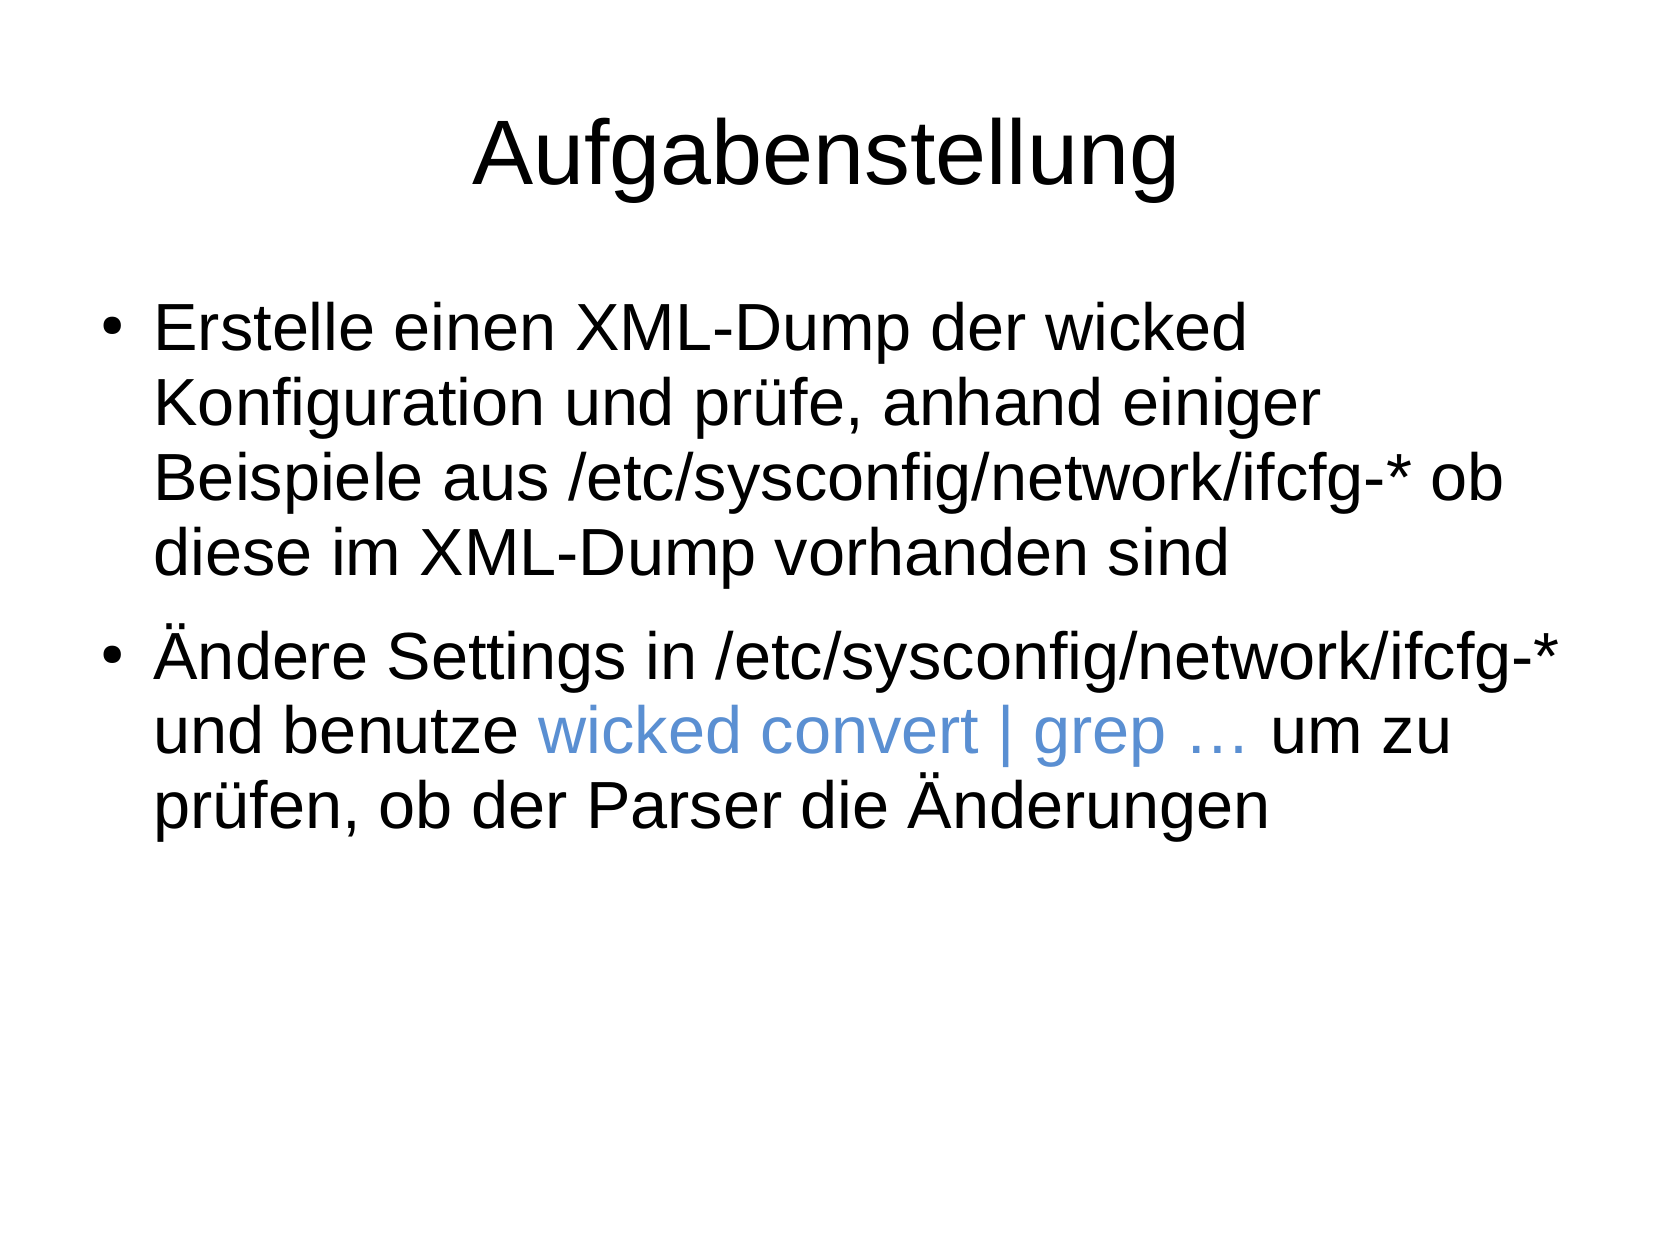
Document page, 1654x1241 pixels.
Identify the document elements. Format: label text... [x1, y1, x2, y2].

title Aufgabenstellung [82, 49, 1571, 257]
list Erstelle einen XML-Dump der wicked Konfiguration und prüfe, anhand einiger Beispiele aus /etc/sysconfig/network/ifcfg-* ob diese im XML-Dump vorhanden sind Ändere Settings in /etc/sysconfig/network/ifcfg-* und benutze wicked convert | grep … um zu prüfen, ob der Parser die Änderungen [82, 290, 1571, 1010]
